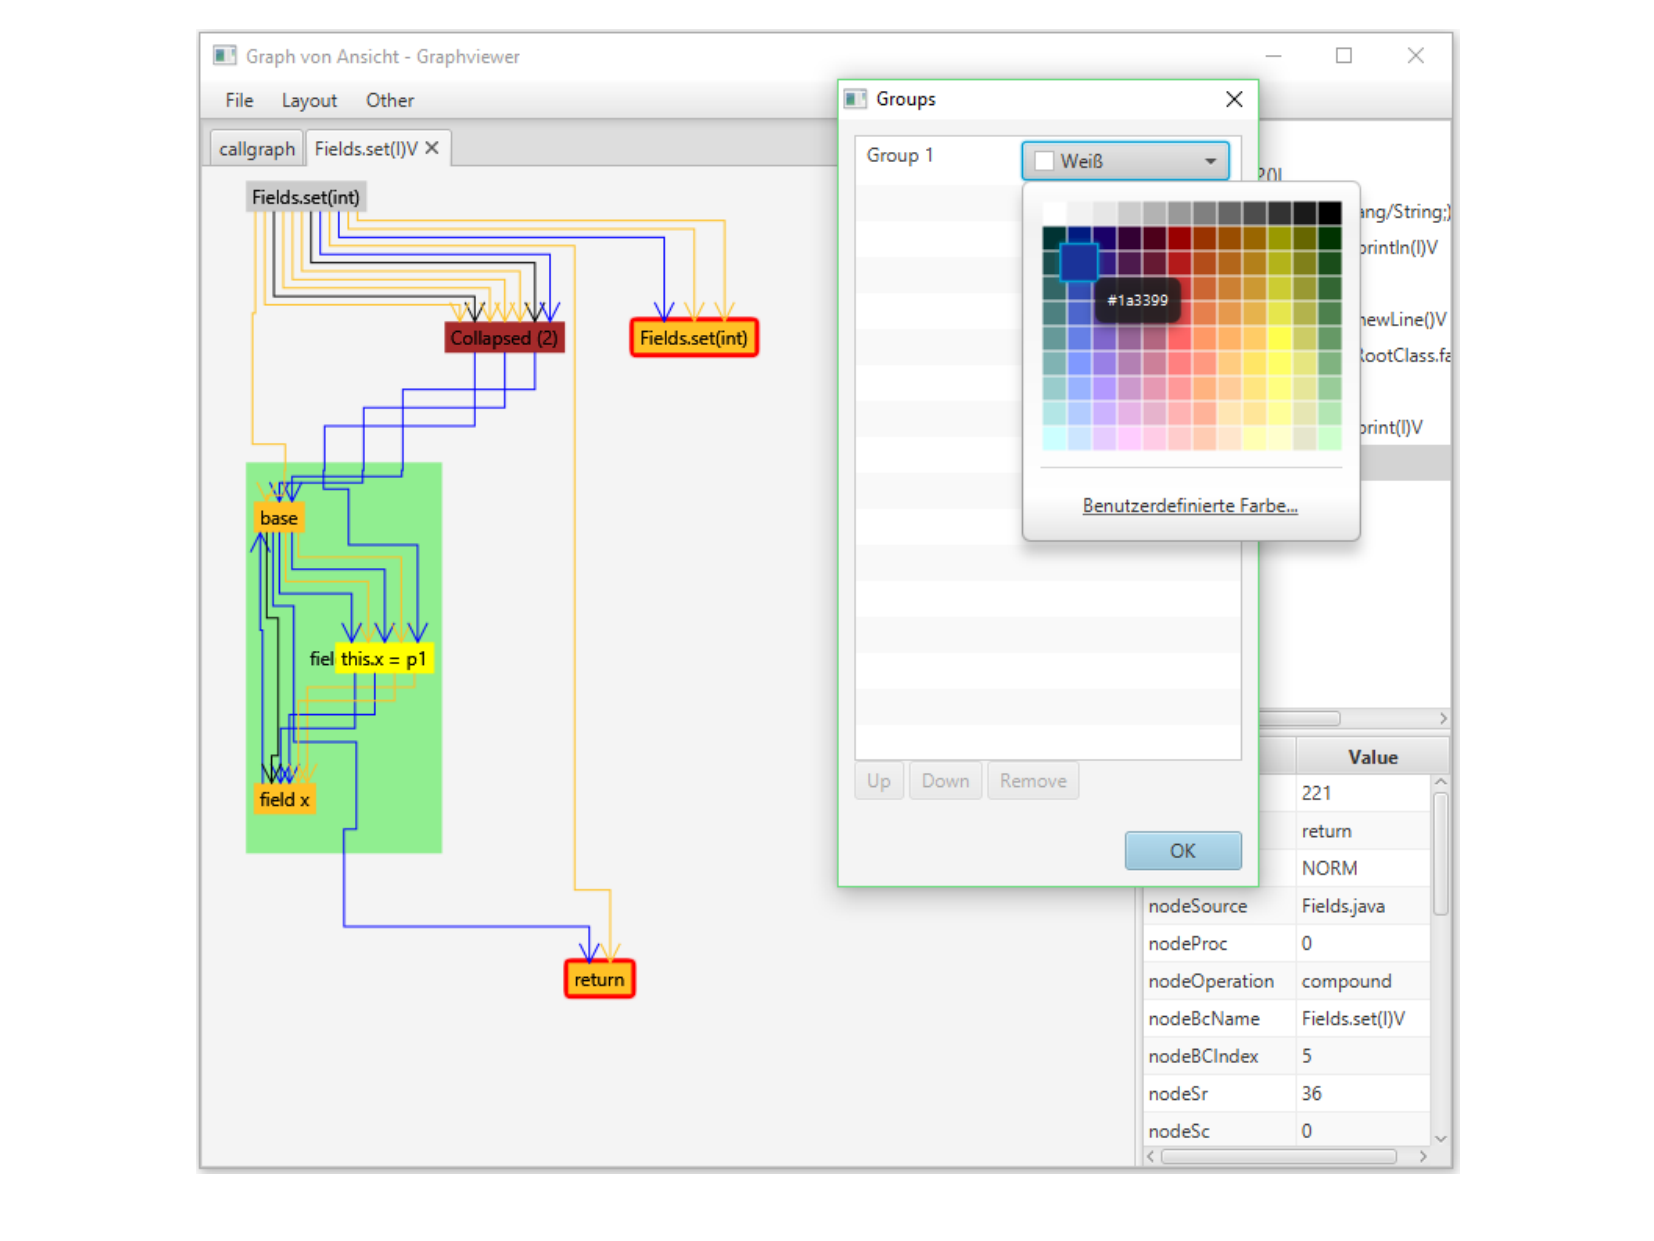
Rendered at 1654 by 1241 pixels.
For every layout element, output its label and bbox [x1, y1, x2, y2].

picture [196, 29, 1460, 1174]
